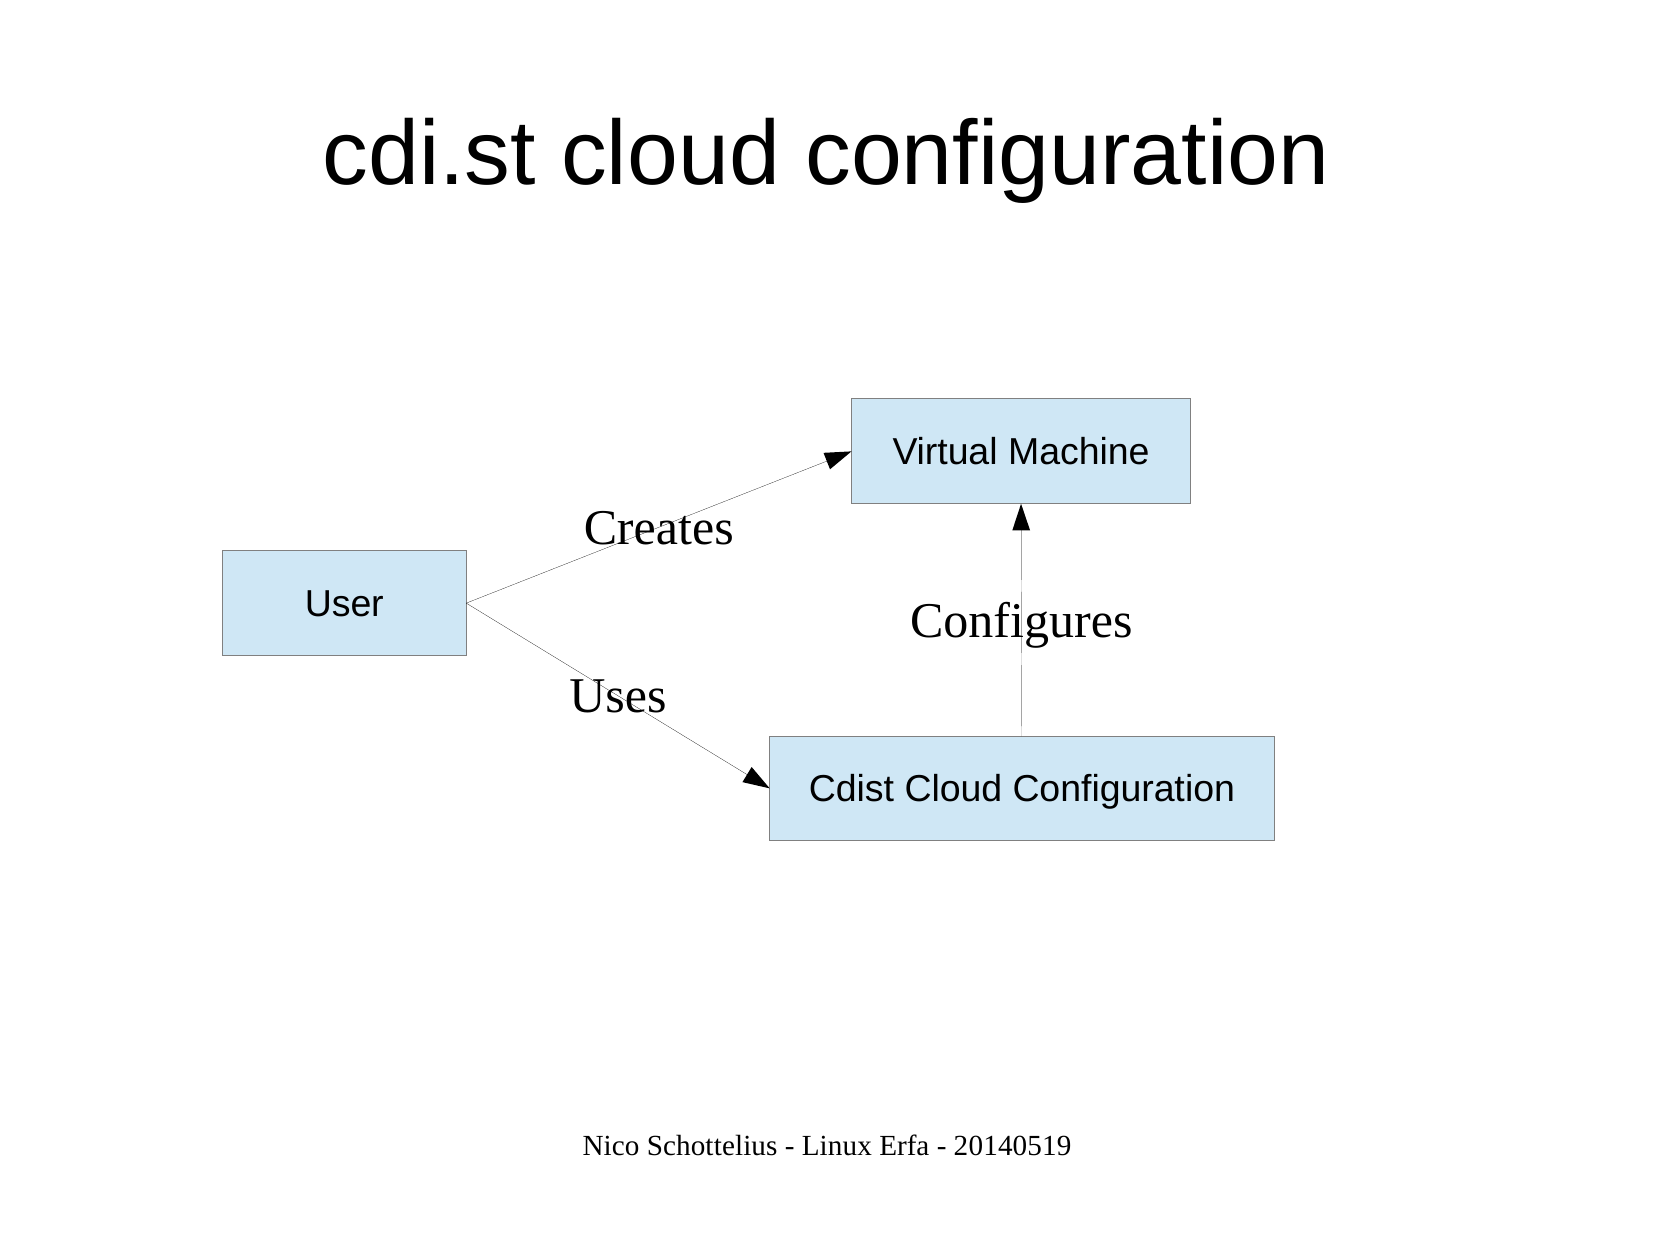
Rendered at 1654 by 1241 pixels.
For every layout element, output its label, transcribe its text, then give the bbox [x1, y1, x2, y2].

title cdi.st cloud configuration [82, 49, 1571, 257]
text_box Cdist Cloud Configuration [769, 736, 1275, 841]
text_box User [222, 550, 467, 656]
text_box Virtual Machine [851, 398, 1191, 504]
